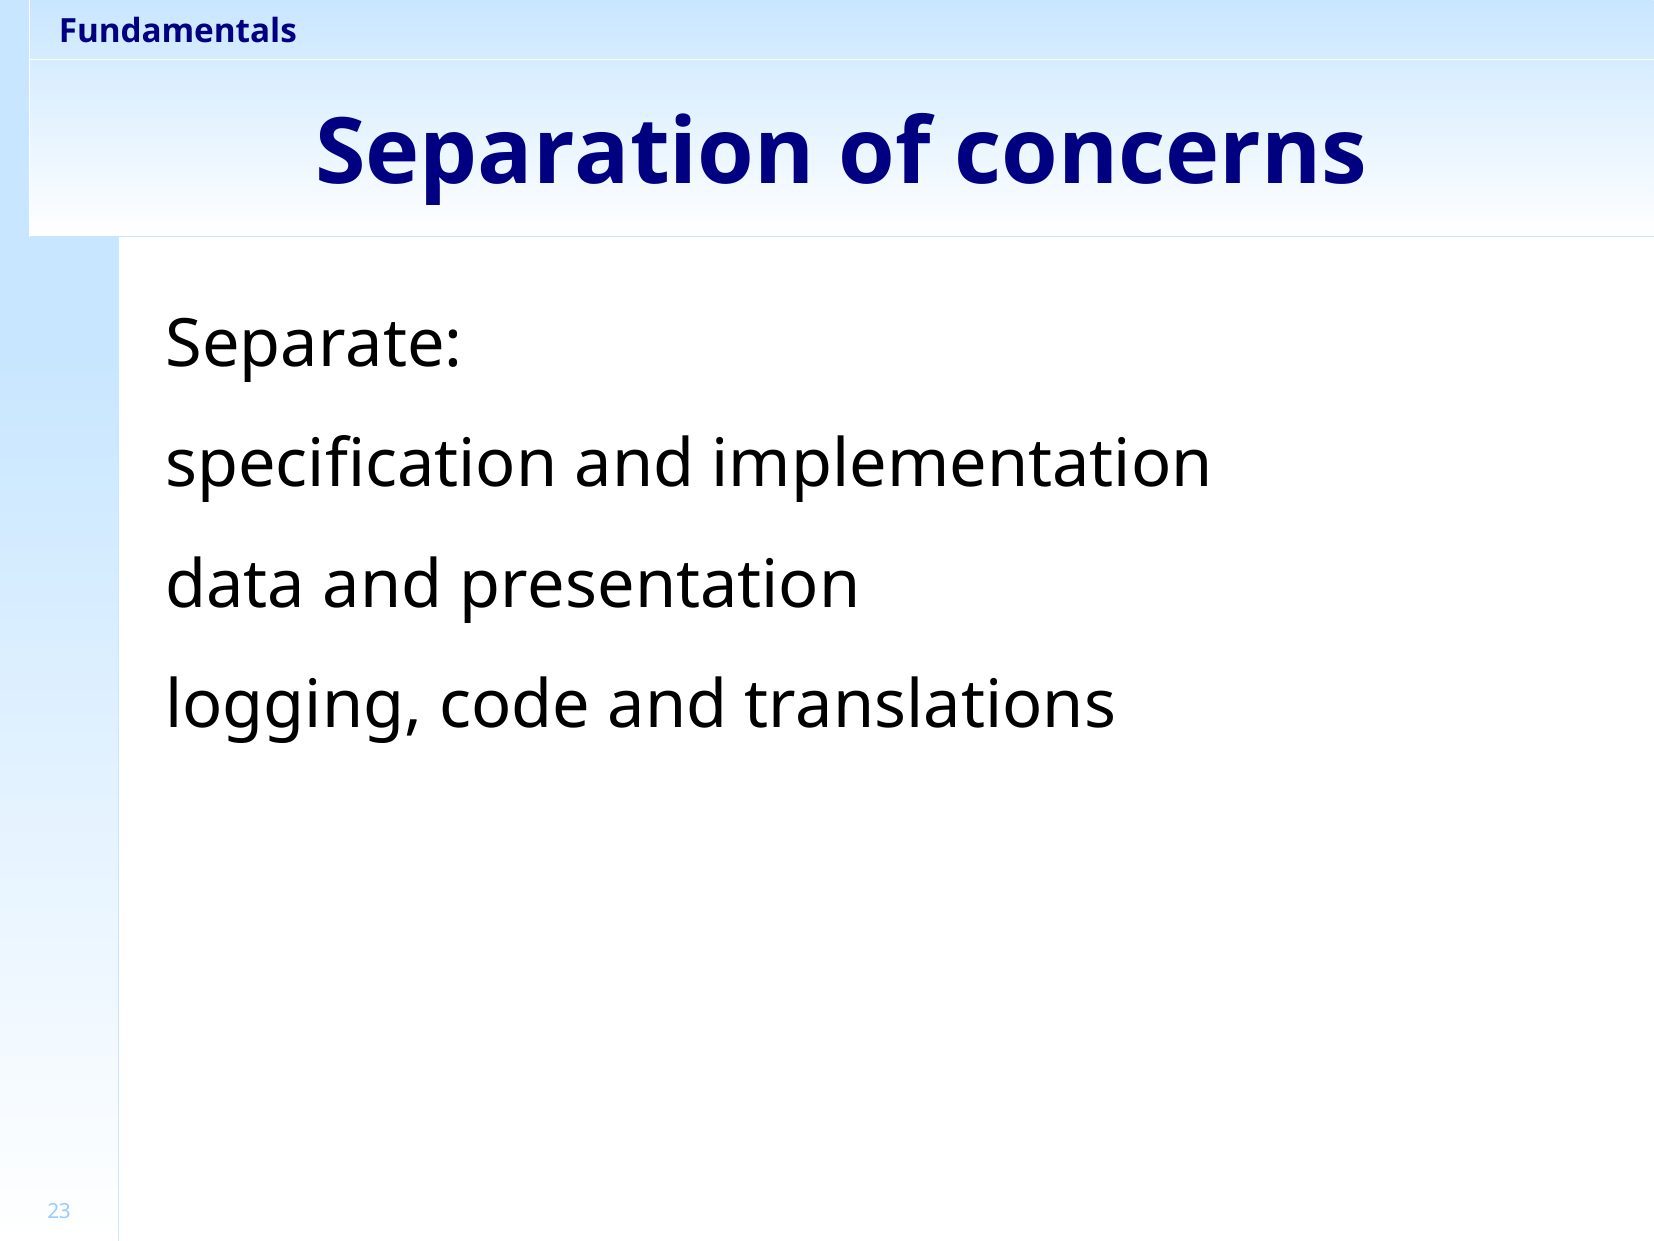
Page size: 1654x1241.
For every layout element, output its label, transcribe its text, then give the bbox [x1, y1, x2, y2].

list Separate: specification and implementation data and presentation logging, code and translations [147, 295, 1625, 1182]
title Fundamentals [59, 0, 709, 60]
title Separation of concerns [29, 59, 1654, 237]
